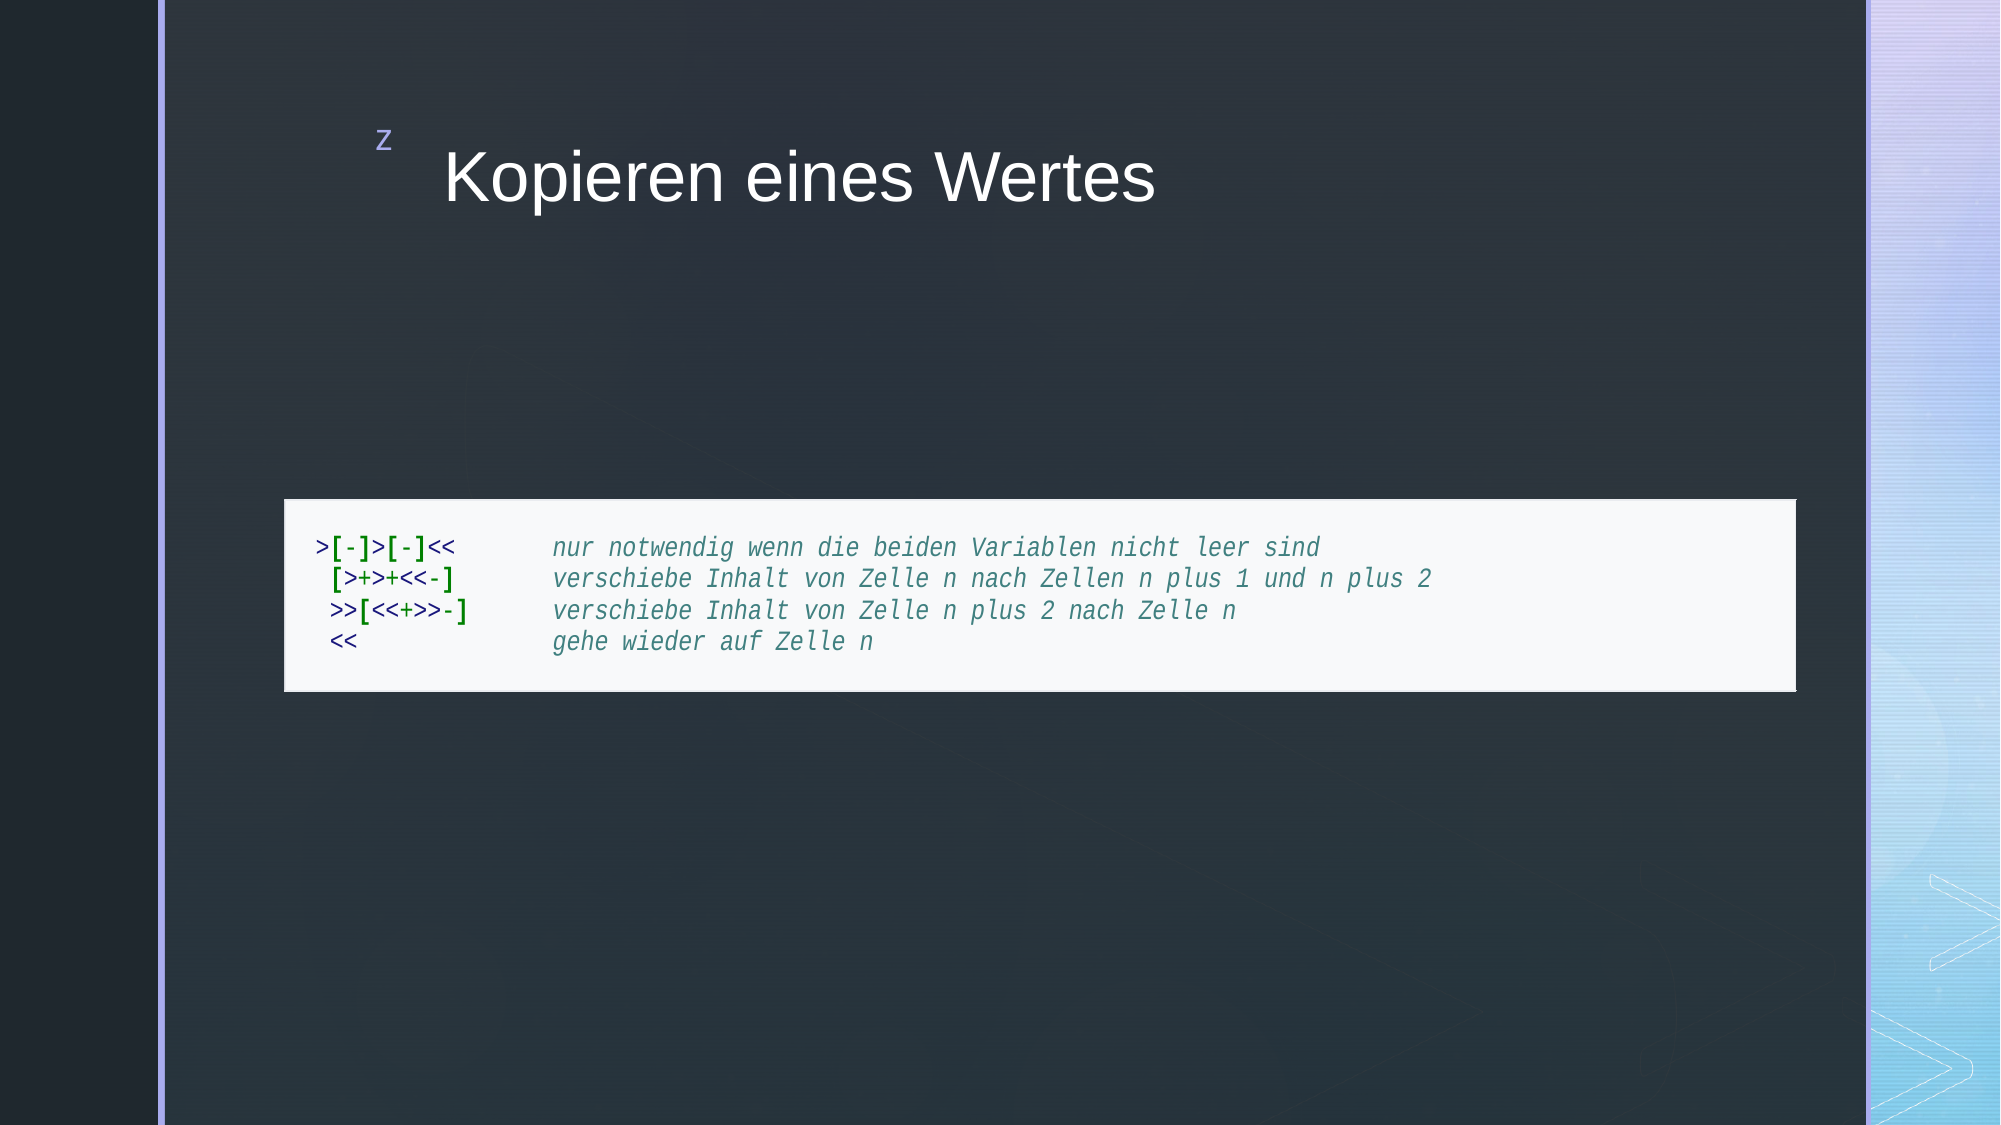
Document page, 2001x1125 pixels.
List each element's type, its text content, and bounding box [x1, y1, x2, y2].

title Kopieren eines Wertes [428, 132, 1734, 310]
chart [284, 499, 1798, 1125]
